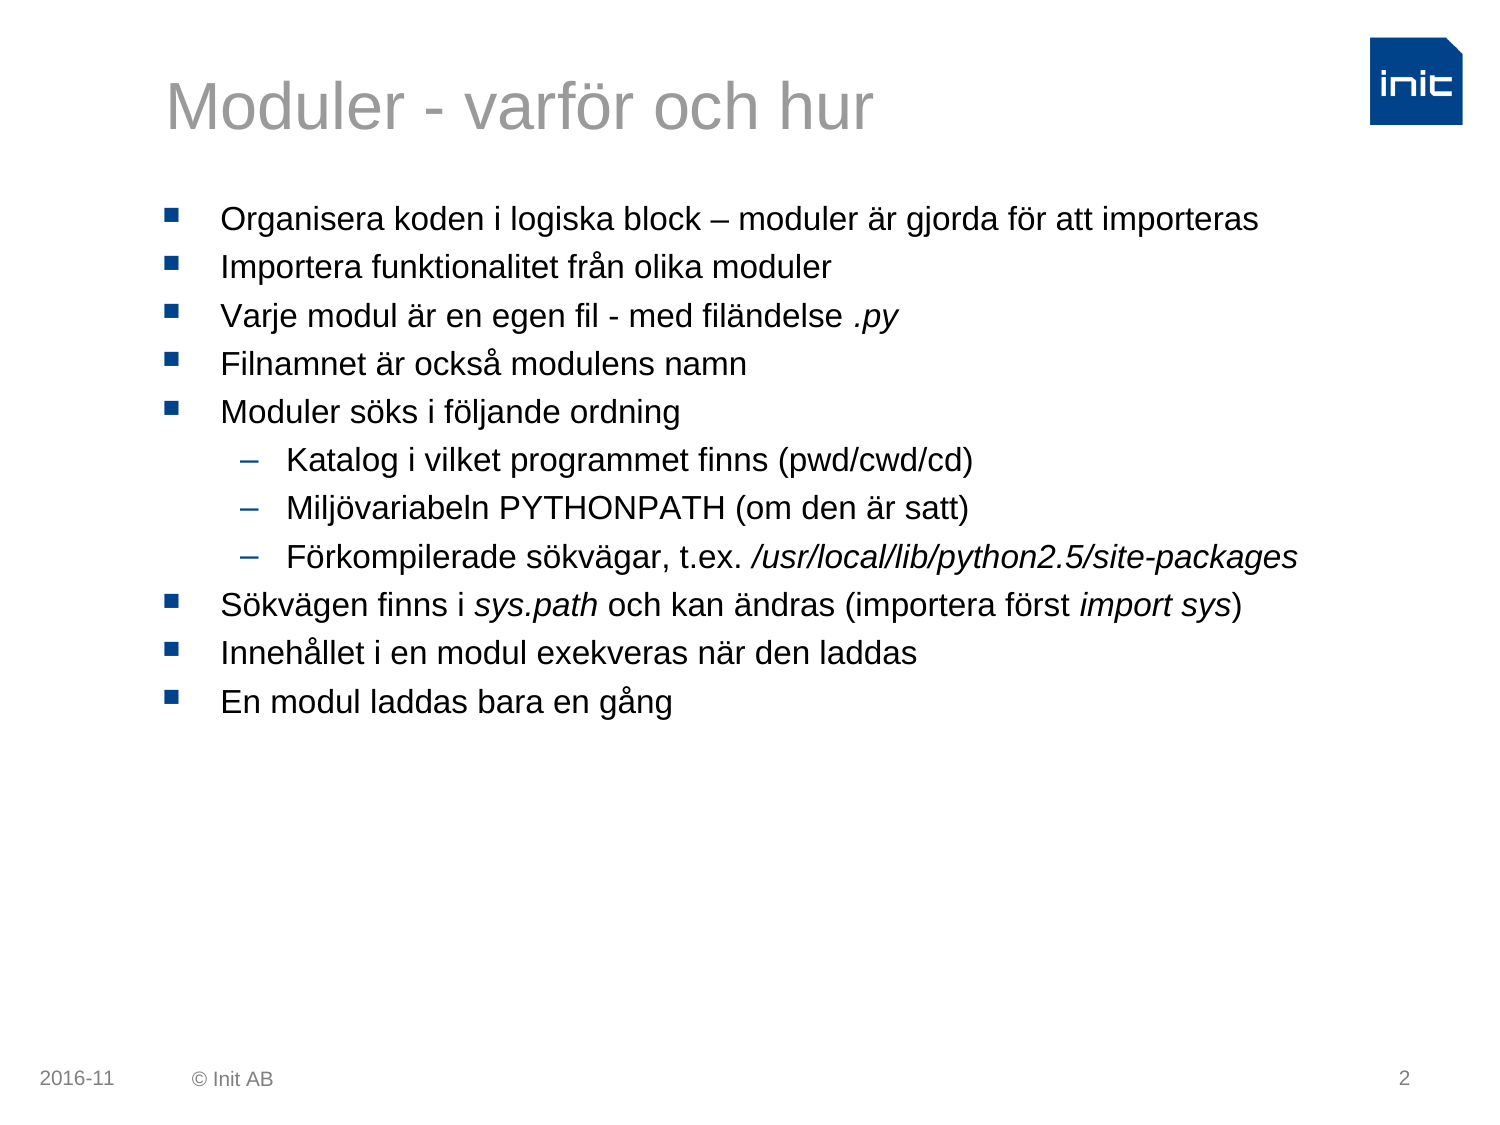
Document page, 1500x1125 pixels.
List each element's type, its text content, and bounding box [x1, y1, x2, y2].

text_box 2016-11 [24, 1037, 151, 1098]
text_box © Init AB [177, 1038, 1328, 1099]
text_box <nummer> [1350, 1037, 1426, 1098]
picture [1370, 37, 1463, 125]
text_box Organisera koden i logiska block – moduler är gjorda för att importeras Importera funktionalitet från olika moduler Varje modul är en egen fil - med filändelse .py Filnamnet är också modulens namn Moduler söks i följande ordning Katalog i vilket programmet finns (pwd/cwd/cd) Miljövariabeln PYTHONPATH (om den är satt) Förkompilerade sökvägar, t.ex. /usr/local/lib/python2.5/site-packages Sökvägen finns i sys.path och kan ändras (importera först import sys) Innehållet i en modul exekveras när den laddas En modul laddas bara en gång [150, 189, 1351, 963]
text_box Moduler - varför och hur [150, 0, 1351, 151]
